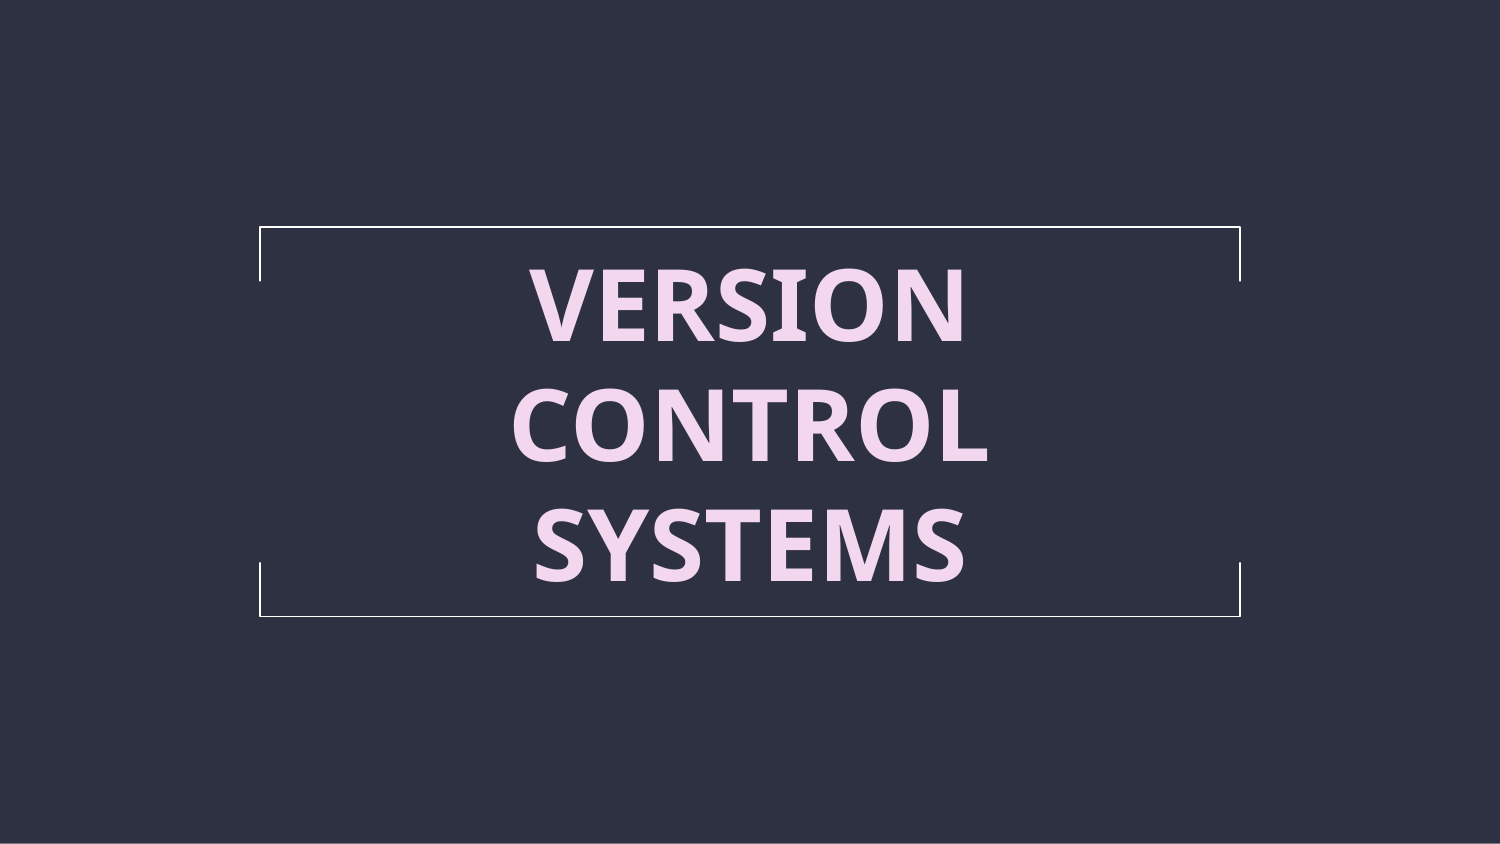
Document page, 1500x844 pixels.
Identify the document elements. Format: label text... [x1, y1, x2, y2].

title VERSION CONTROL SYSTEMS [300, 290, 1200, 553]
